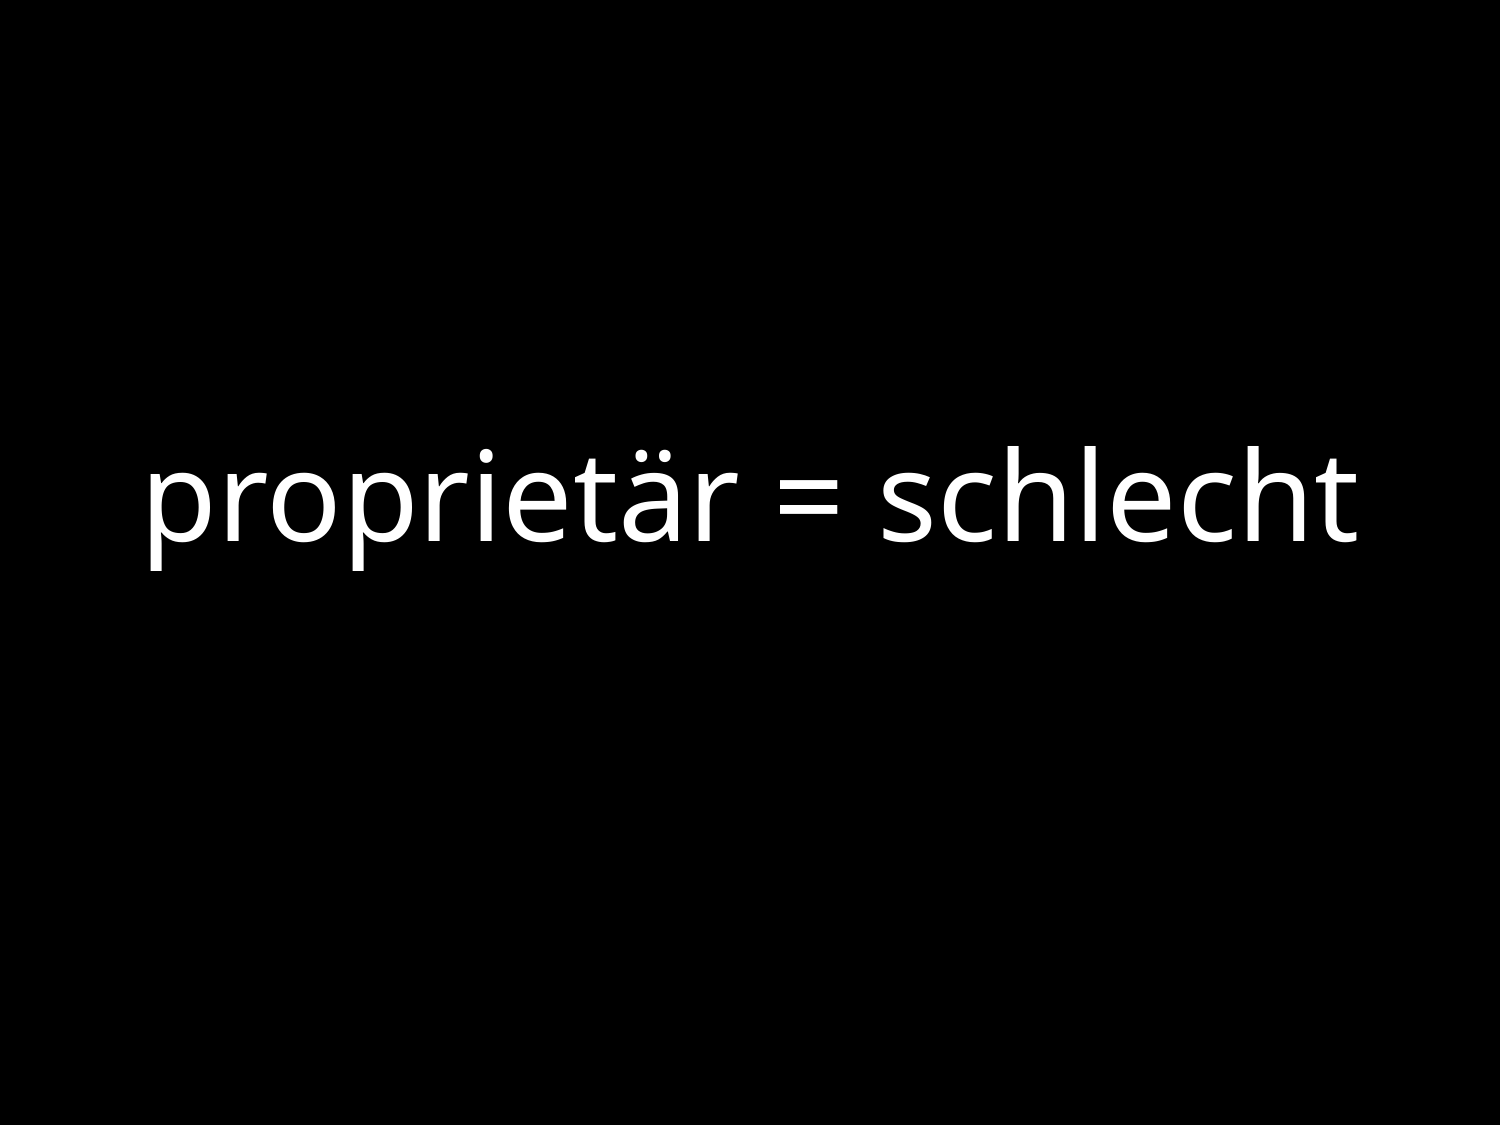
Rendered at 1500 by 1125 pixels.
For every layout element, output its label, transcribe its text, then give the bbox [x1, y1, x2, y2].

title proprietär = schlecht [112, 184, 1388, 576]
